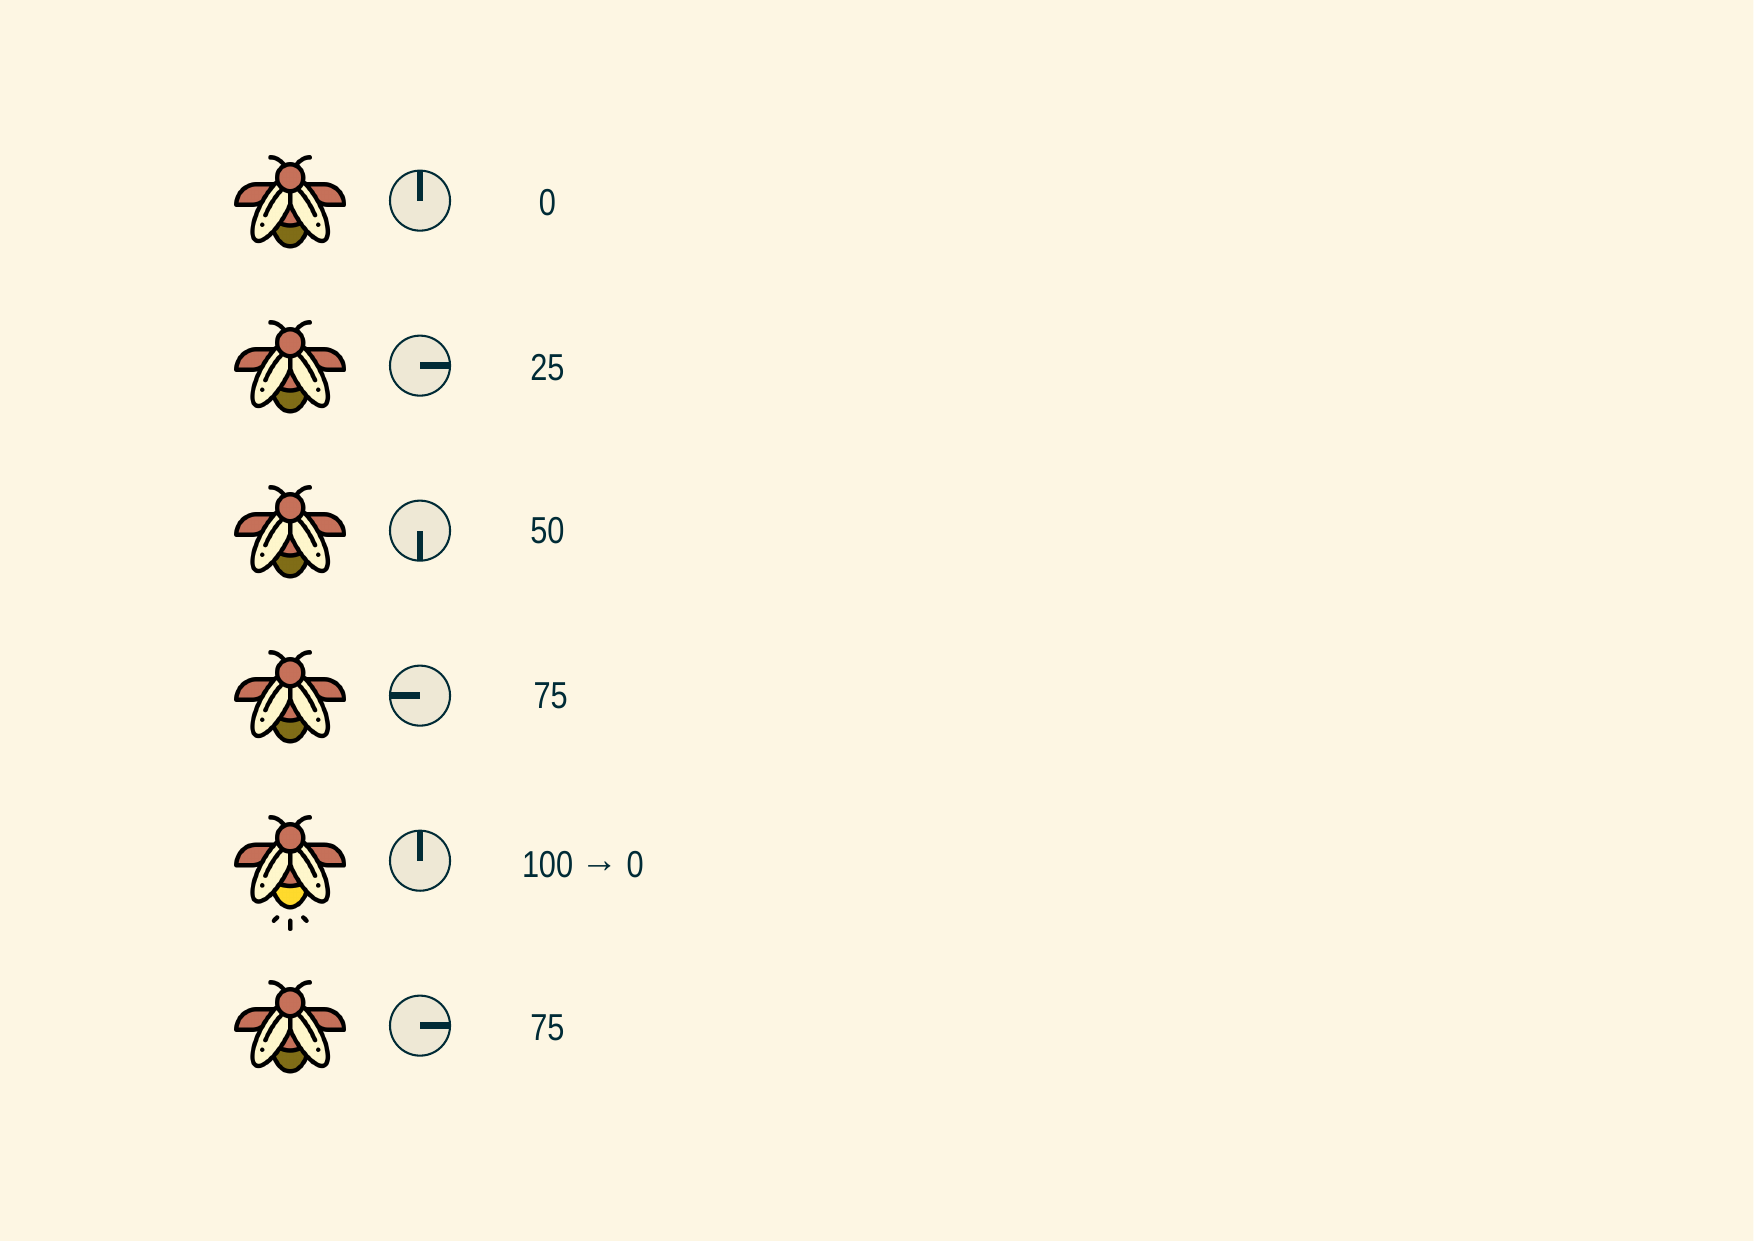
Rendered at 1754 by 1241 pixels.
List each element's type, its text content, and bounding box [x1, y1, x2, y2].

picture [234, 980, 346, 1096]
text_box [390, 995, 450, 1056]
text_box 75 [498, 658, 604, 732]
text_box 100 [495, 827, 565, 901]
text_box 25 [495, 330, 601, 403]
picture [234, 155, 346, 271]
picture [234, 320, 346, 436]
text_box → 0 [565, 827, 671, 901]
text_box [390, 335, 450, 396]
text_box 0 [495, 165, 601, 238]
text_box 50 [495, 493, 601, 567]
text_box [390, 170, 451, 231]
picture [234, 485, 346, 601]
text_box 75 [495, 990, 601, 1063]
text_box [390, 830, 451, 891]
picture [234, 650, 346, 766]
text_box [390, 665, 451, 726]
picture [234, 815, 346, 931]
text_box [390, 500, 451, 561]
